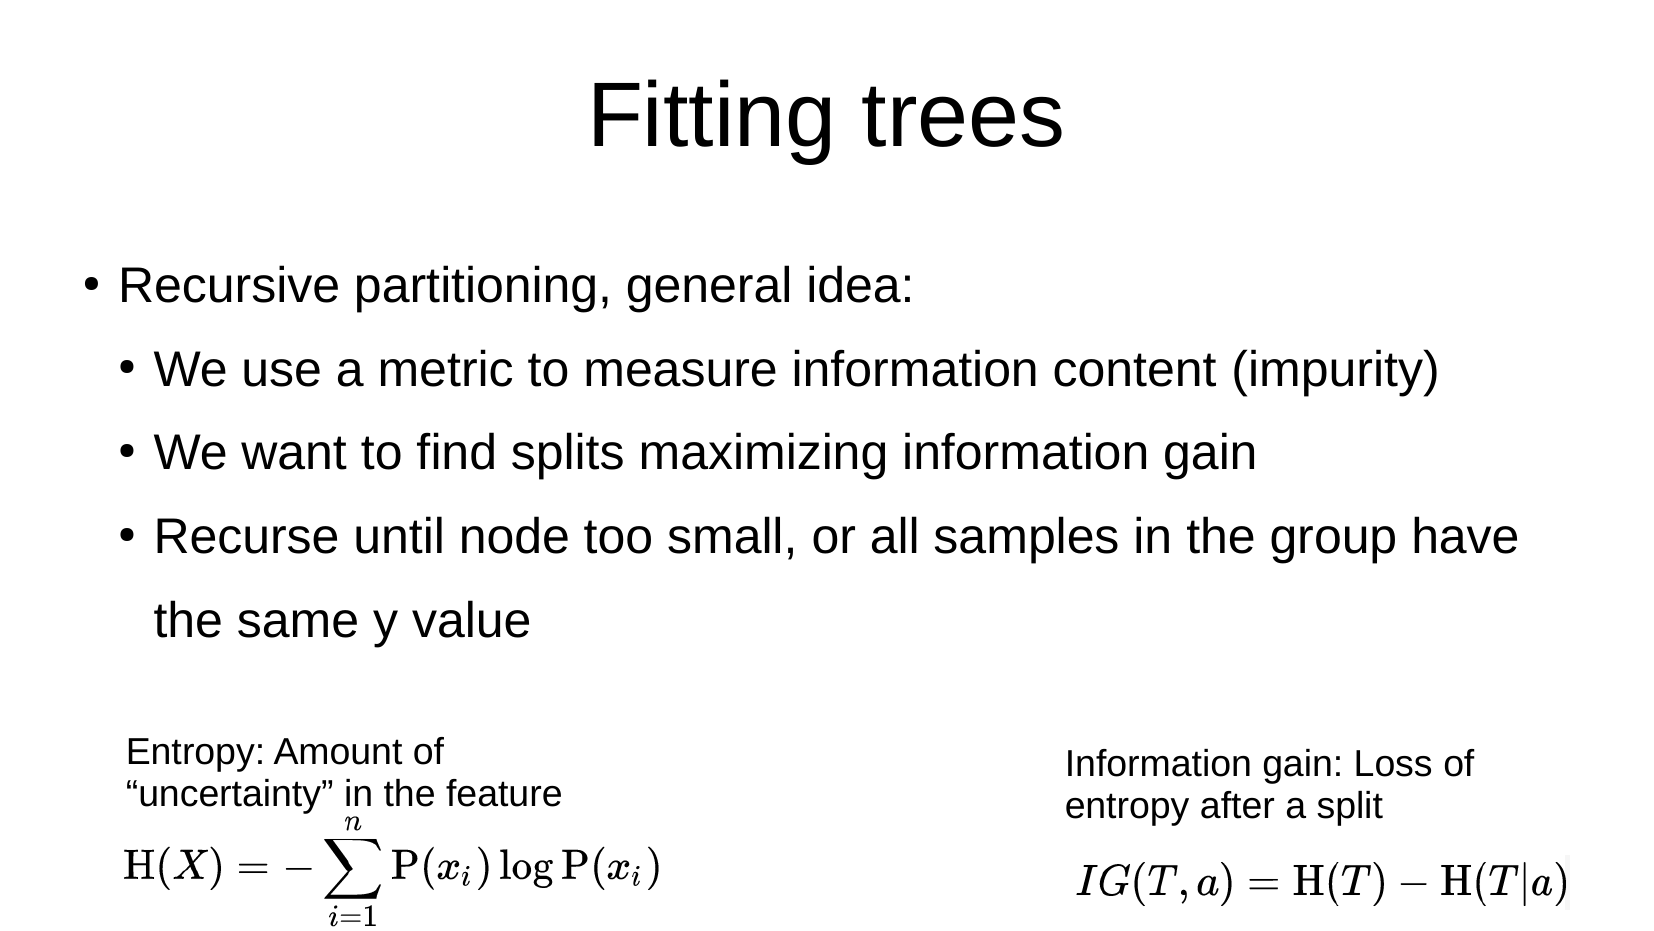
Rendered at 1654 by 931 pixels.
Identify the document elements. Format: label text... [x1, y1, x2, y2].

text_box Entropy: Amount of “uncertainty” in the feature [111, 723, 622, 823]
title Fitting trees [82, 37, 1571, 193]
subtitle Recursive partitioning, general idea: We use a metric to measure information content (impurity) We want to find splits maximizing information gain Recurse until node too small, or all samples in the group have the same y value [82, 229, 1571, 769]
chart [782, 411, 794, 440]
picture [120, 808, 662, 931]
picture [1073, 855, 1570, 910]
text_box Information gain: Loss of entropy after a split [1050, 735, 1561, 834]
